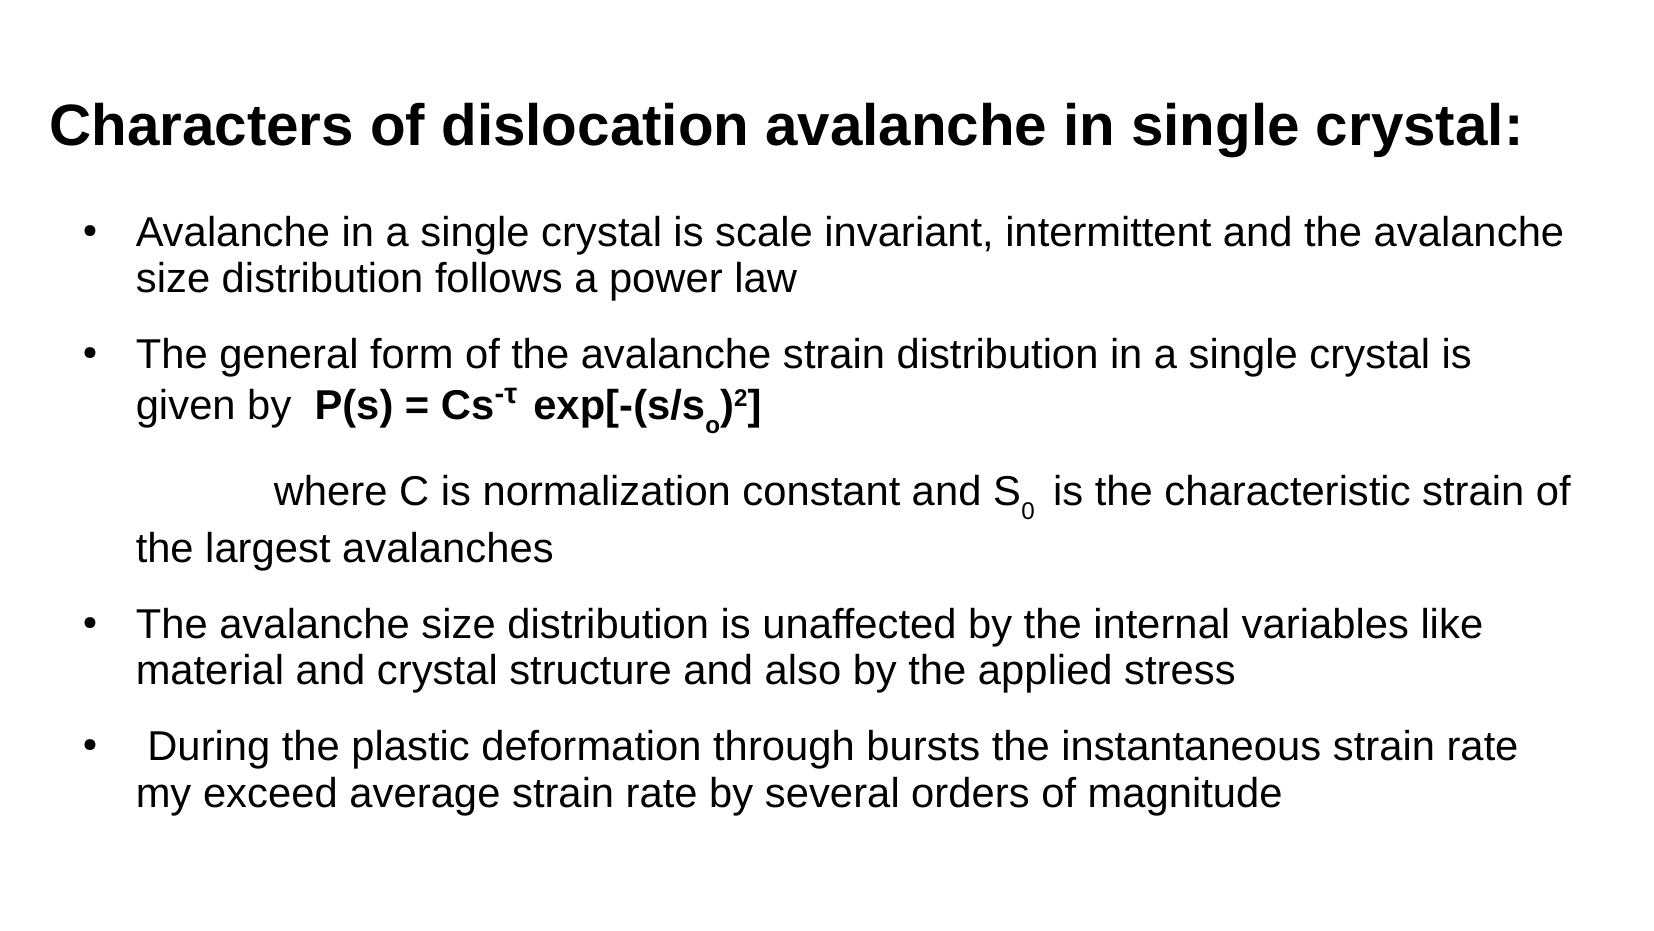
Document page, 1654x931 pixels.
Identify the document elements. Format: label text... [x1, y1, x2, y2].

title Characters of dislocation avalanche in single crystal: [30, 75, 1546, 176]
list Avalanche in a single crystal is scale invariant, intermittent and the avalanche size distribution follows a power law The general form of the avalanche strain distribution in a single crystal is given by P(s) = Cs-τ exp[-(s/so)2] where C is normalization constant and S0 is the characteristic strain of the largest avalanches The avalanche size distribution is unaffected by the internal variables like material and crystal structure and also by the applied stress During the plastic deformation through bursts the instantaneous strain rate my exceed average strain rate by several orders of magnitude [64, 208, 1576, 931]
